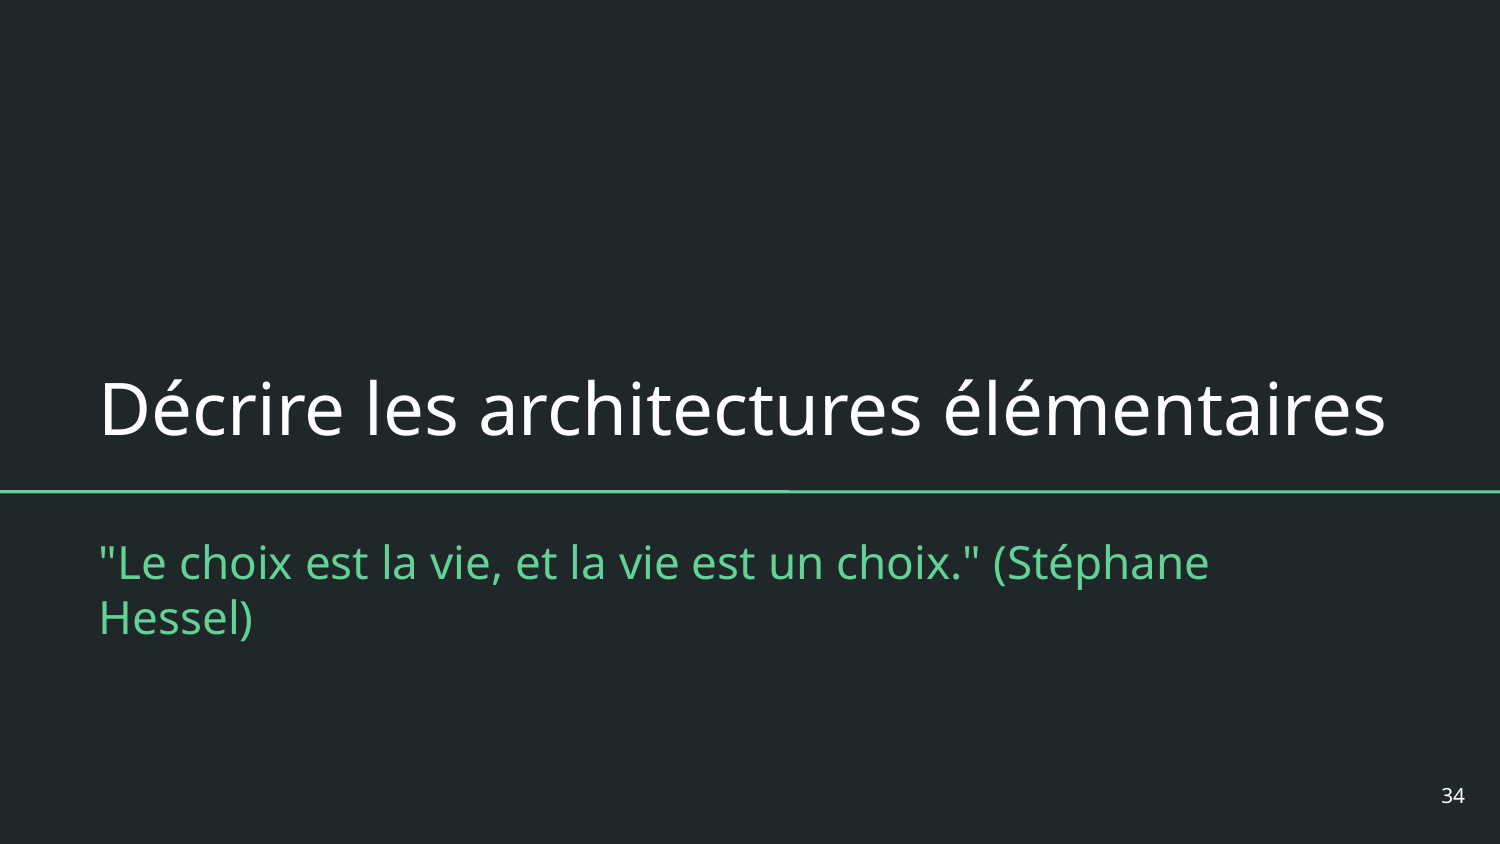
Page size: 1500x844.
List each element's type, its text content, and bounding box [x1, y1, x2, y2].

text_box "Le choix est la vie, et la vie est un choix." (Stéphane Hessel) [83, 518, 1359, 730]
title Décrire les architectures élémentaires [83, 337, 1417, 466]
slide_number <numéro> [1389, 764, 1480, 830]
